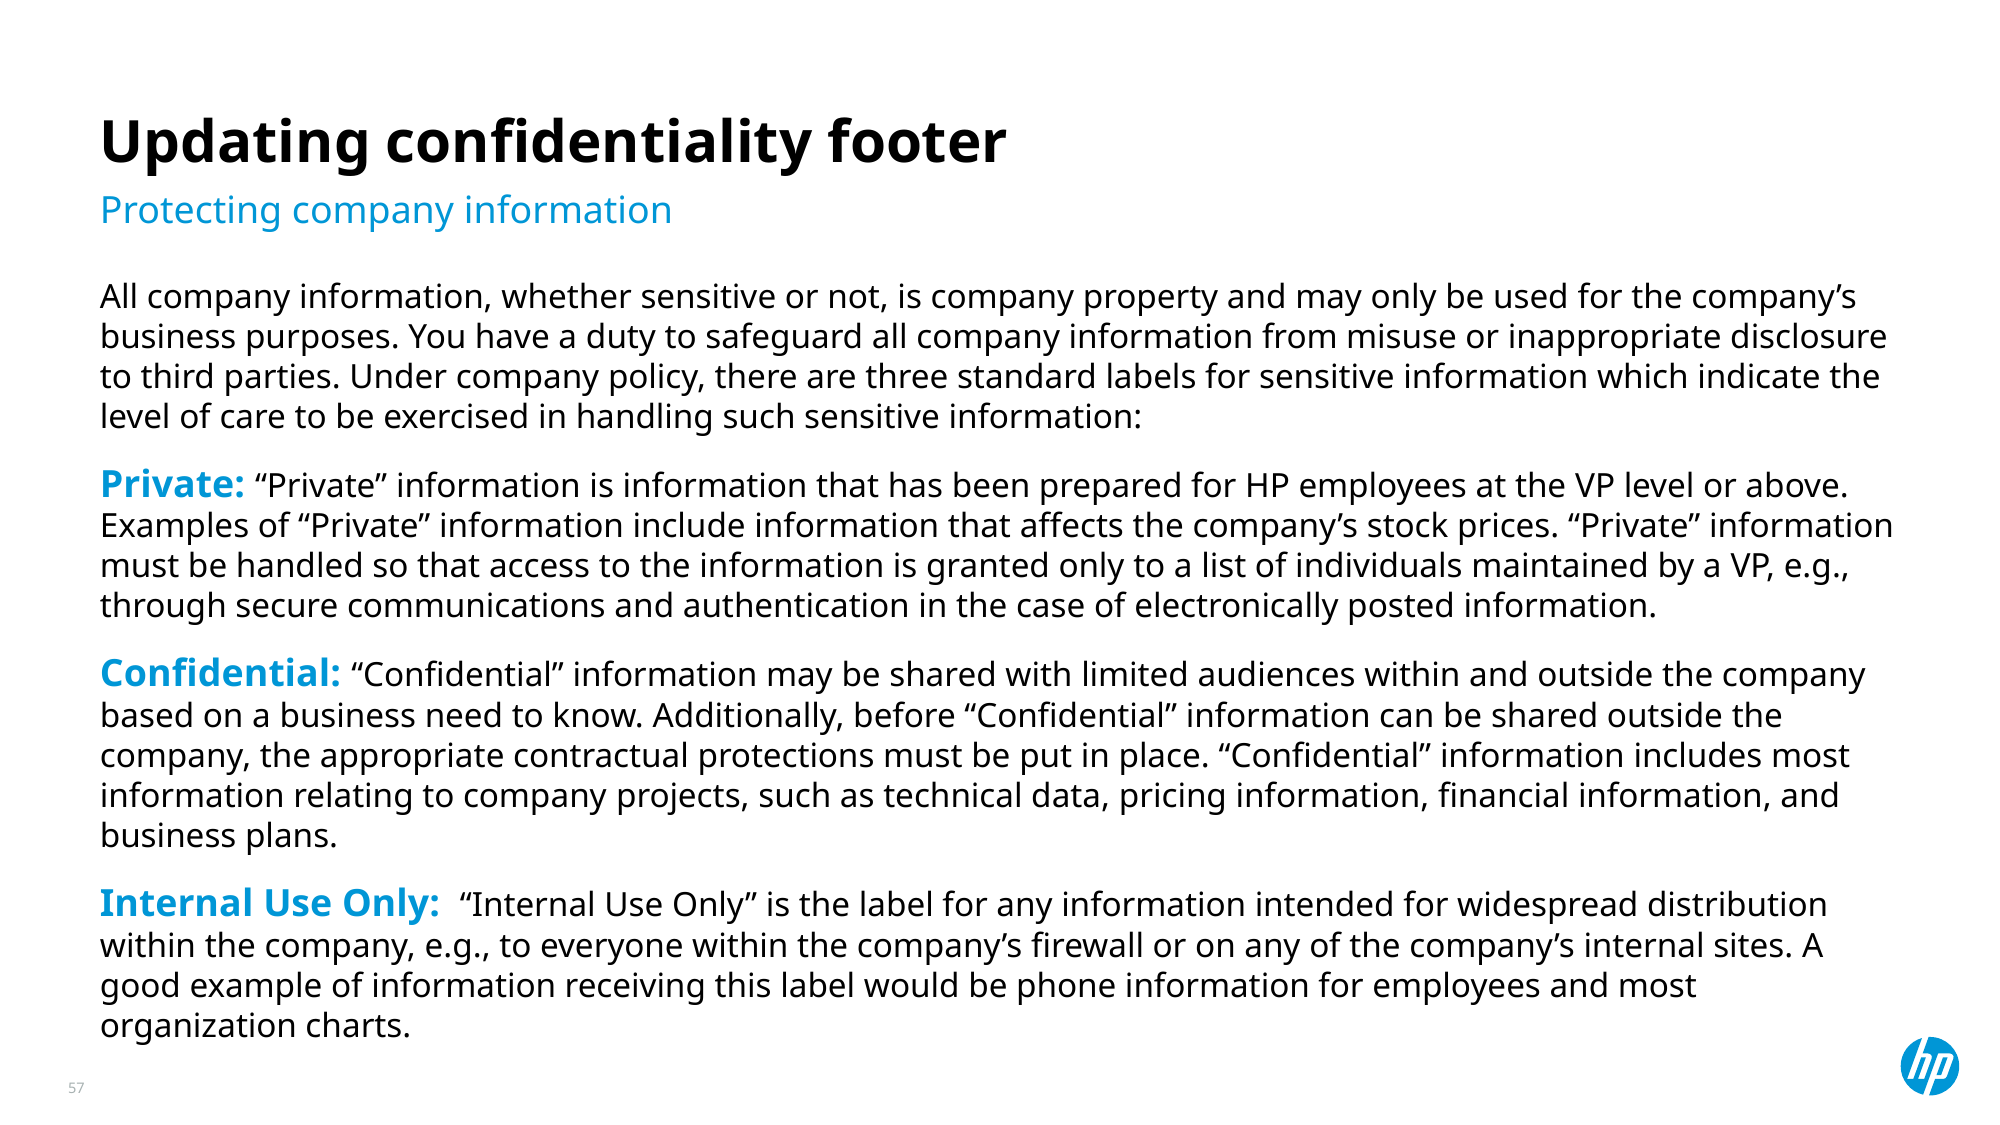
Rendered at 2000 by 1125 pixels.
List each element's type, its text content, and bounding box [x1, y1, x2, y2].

slide_number <number> [34, 1062, 85, 1099]
list Protecting company information [99, 186, 1900, 231]
list All company information, whether sensitive or not, is company property and may only be used for the company’s business purposes. You have a duty to safeguard all company information from misuse or inappropriate disclosure to third parties. Under company policy, there are three standard labels for sensitive information which indicate the level of care to be exercised in handling such sensitive information: Private: “Private” information is information that has been prepared for HP employees at the VP level or above. Examples of “Private” information include information that affects the company’s stock prices. “Private” information must be handled so that access to the information is granted only to a list of individuals maintained by a VP, e.g., through secure communications and authentication in the case of electronically posted information. Confidential: “Confidential” information may be shared with limited audiences within and outside the company based on a business need to know. Additionally, before “Confidential” information can be shared outside the company, the appropriate contractual protections must be put in place. “Confidential” information includes most information relating to company projects, such as technical data, pricing information, financial information, and business plans. Internal Use Only: “Internal Use Only” is the label for any information intended for widespread distribution within the company, e.g., to everyone within the company’s firewall or on any of the company’s internal sites. A good example of information receiving this label would be phone information for employees and most organization charts. [99, 275, 1900, 1000]
title Updating confidentiality footer [99, 50, 1900, 175]
